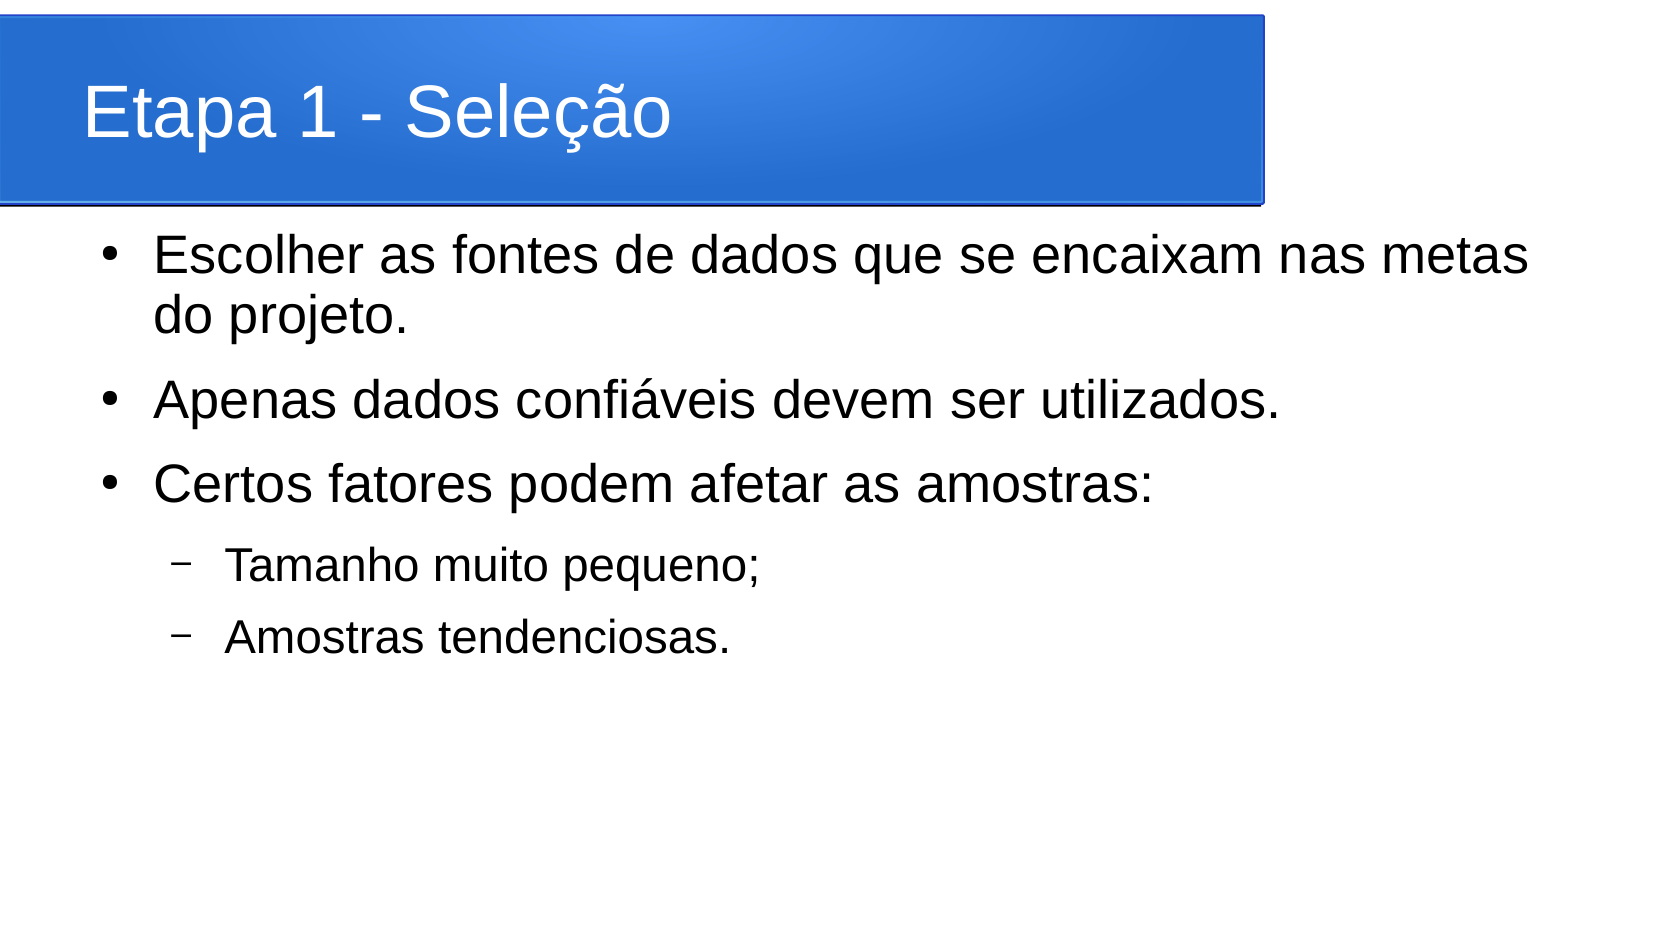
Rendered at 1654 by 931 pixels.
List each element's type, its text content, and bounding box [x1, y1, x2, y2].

title Etapa 1 - Seleção [82, 35, 1235, 189]
list Escolher as fontes de dados que se encaixam nas metas do projeto. Apenas dados confiáveis devem ser utilizados. Certos fatores podem afetar as amostras: Tamanho muito pequeno; Amostras tendenciosas. [82, 224, 1571, 764]
